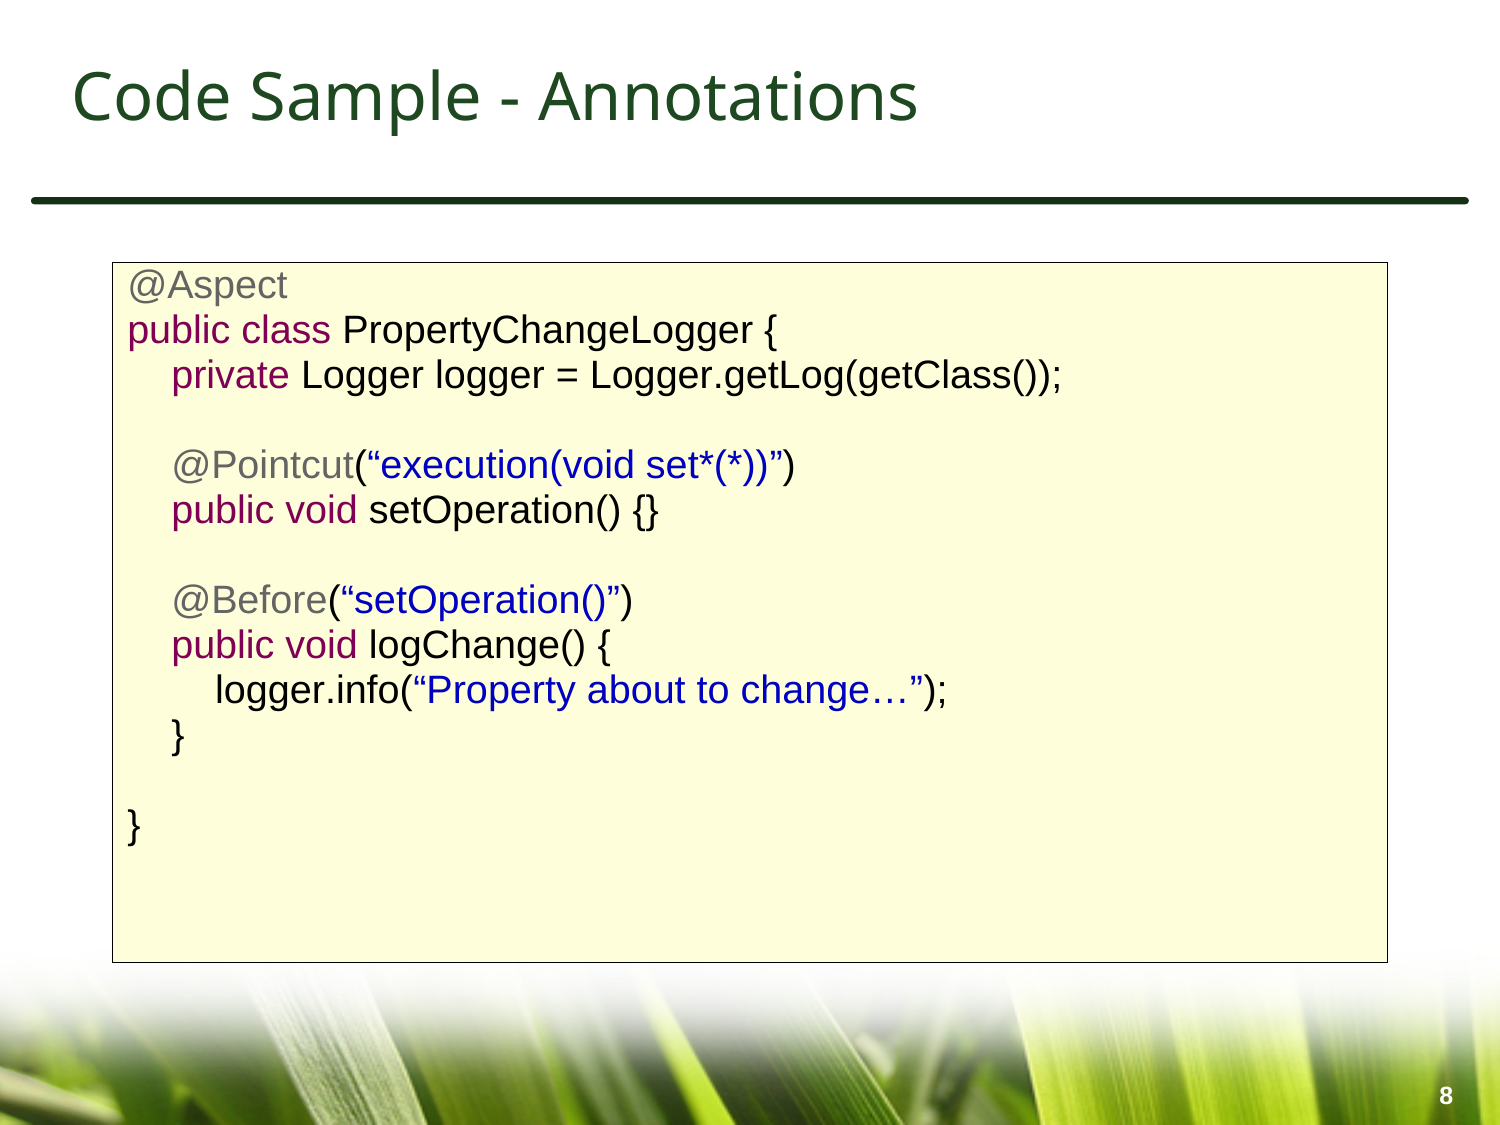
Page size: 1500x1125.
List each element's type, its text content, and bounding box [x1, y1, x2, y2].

list @Aspect public class PropertyChangeLogger { private Logger logger = Logger.getLog(getClass()); @Pointcut(“execution(void set*(*))”) public void setOperation() {} @Before(“setOperation()”) public void logChange() { logger.info(“Property about to change…”); } } [112, 262, 1388, 963]
picture [0, 944, 1500, 1125]
title Code Sample - Annotations [56, 13, 1089, 176]
